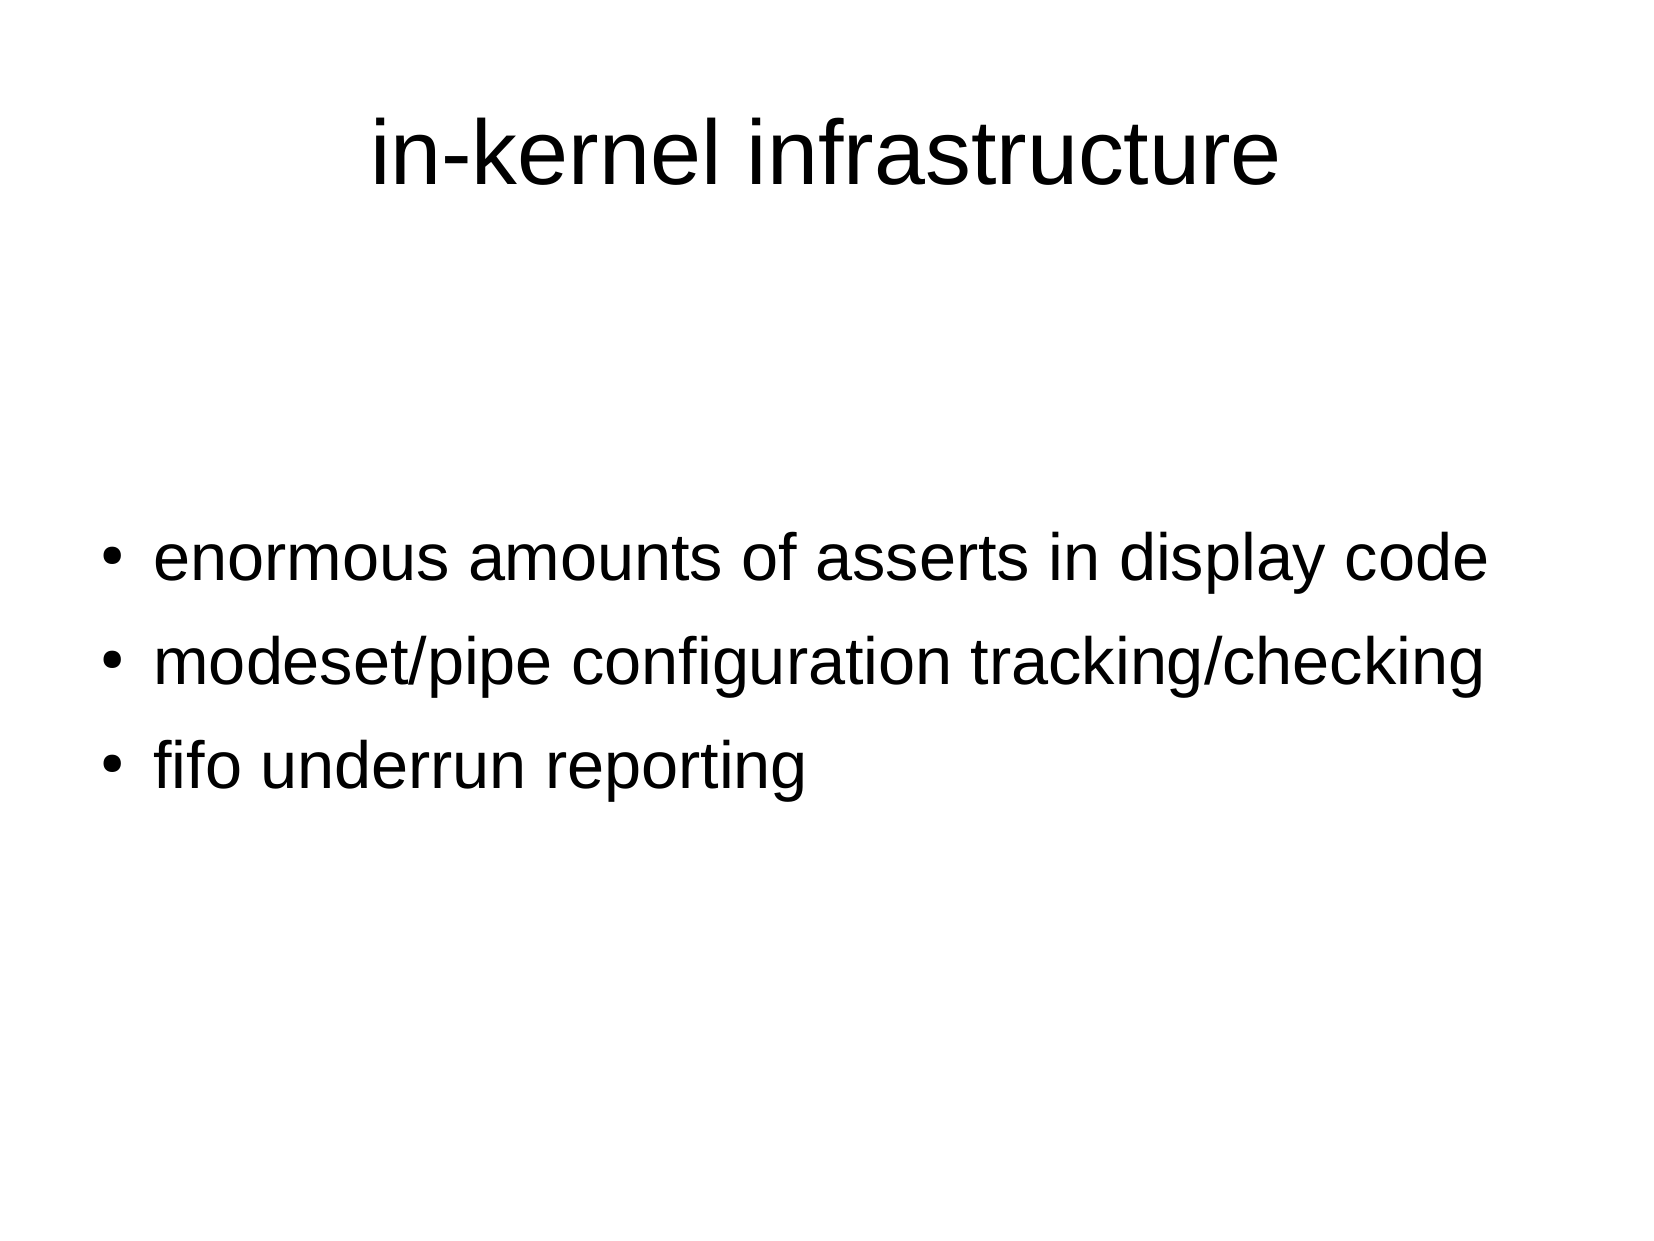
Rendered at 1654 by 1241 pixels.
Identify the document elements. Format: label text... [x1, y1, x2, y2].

list enormous amounts of asserts in display code modeset/pipe configuration tracking/checking fifo underrun reporting [82, 519, 1571, 1109]
title in-kernel infrastructure [82, 49, 1571, 257]
